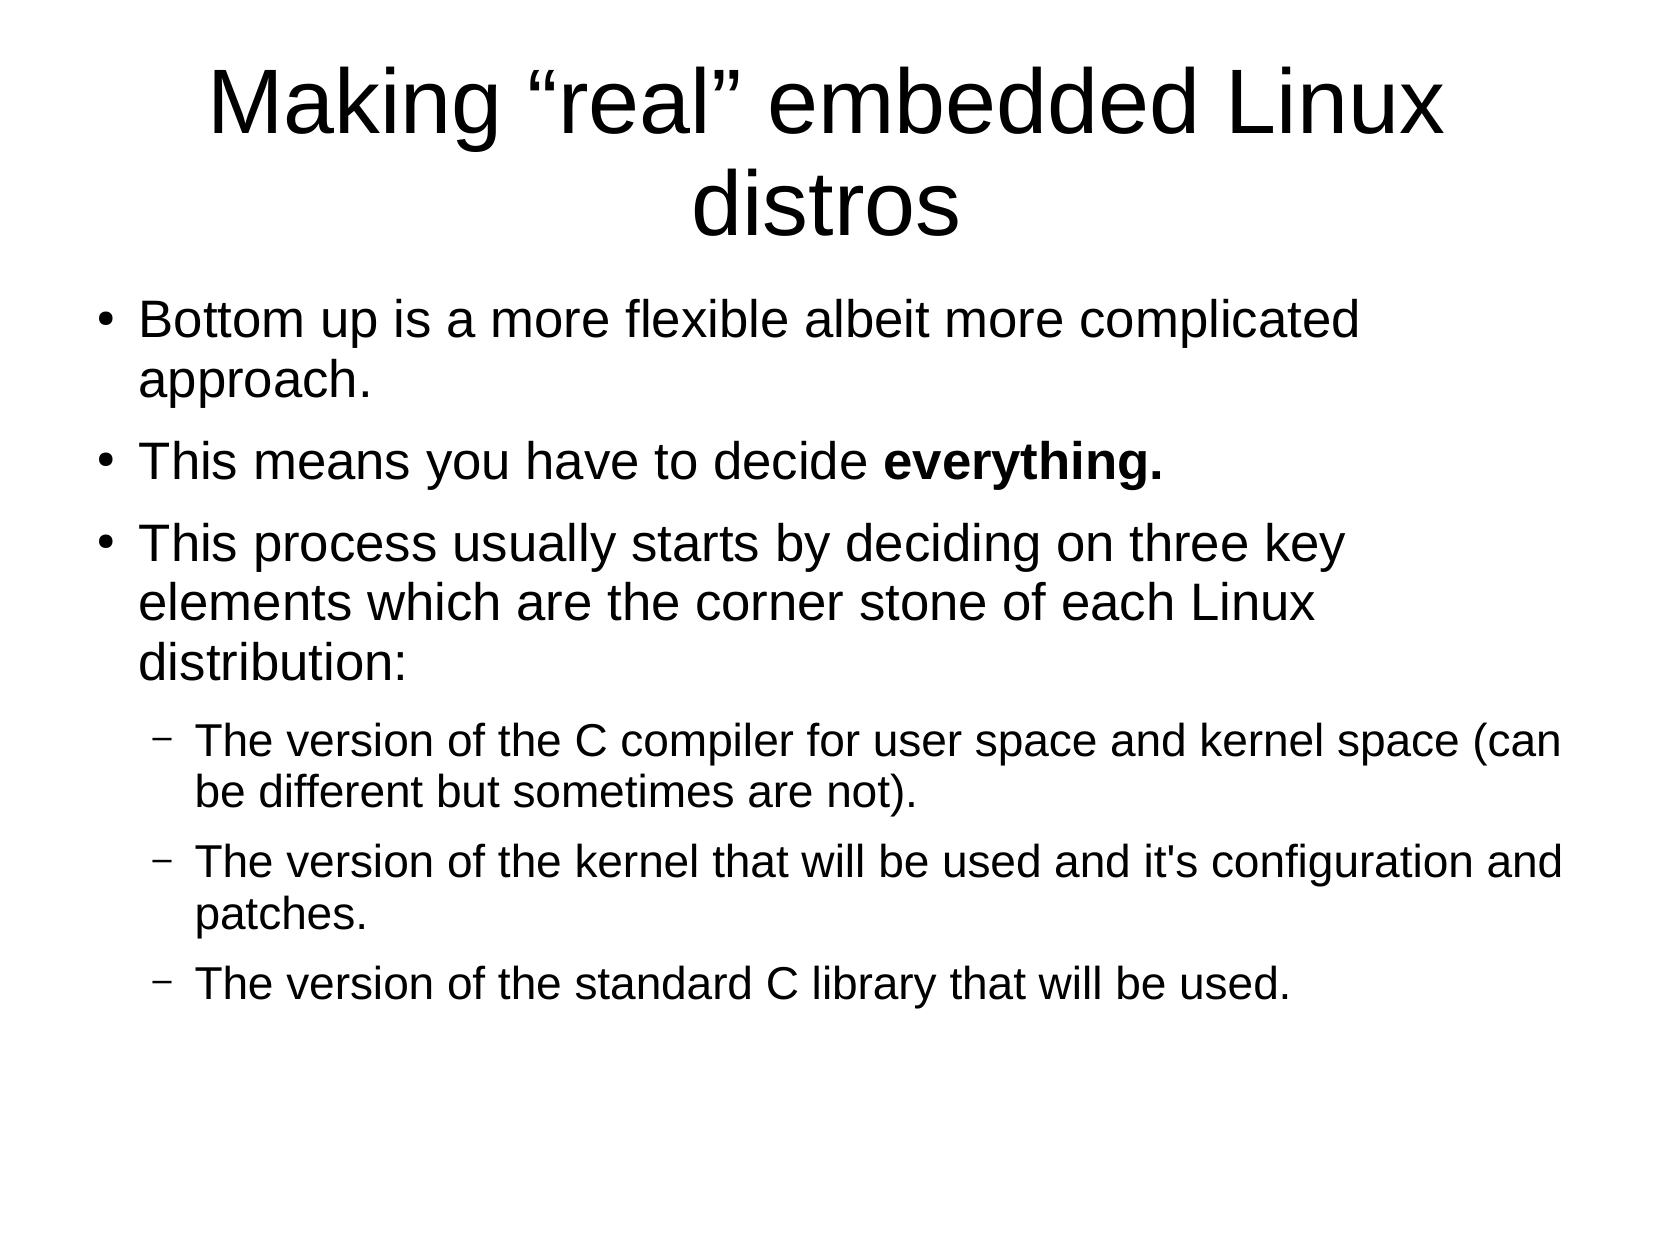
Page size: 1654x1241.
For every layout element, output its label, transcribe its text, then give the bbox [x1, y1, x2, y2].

title Making “real” embedded Linux distros [82, 49, 1571, 257]
list Bottom up is a more flexible albeit more complicated approach. This means you have to decide everything. This process usually starts by deciding on three key elements which are the corner stone of each Linux distribution: The version of the C compiler for user space and kernel space (can be different but sometimes are not). The version of the kernel that will be used and it's configuration and patches. The version of the standard C library that will be used. [82, 290, 1571, 1010]
